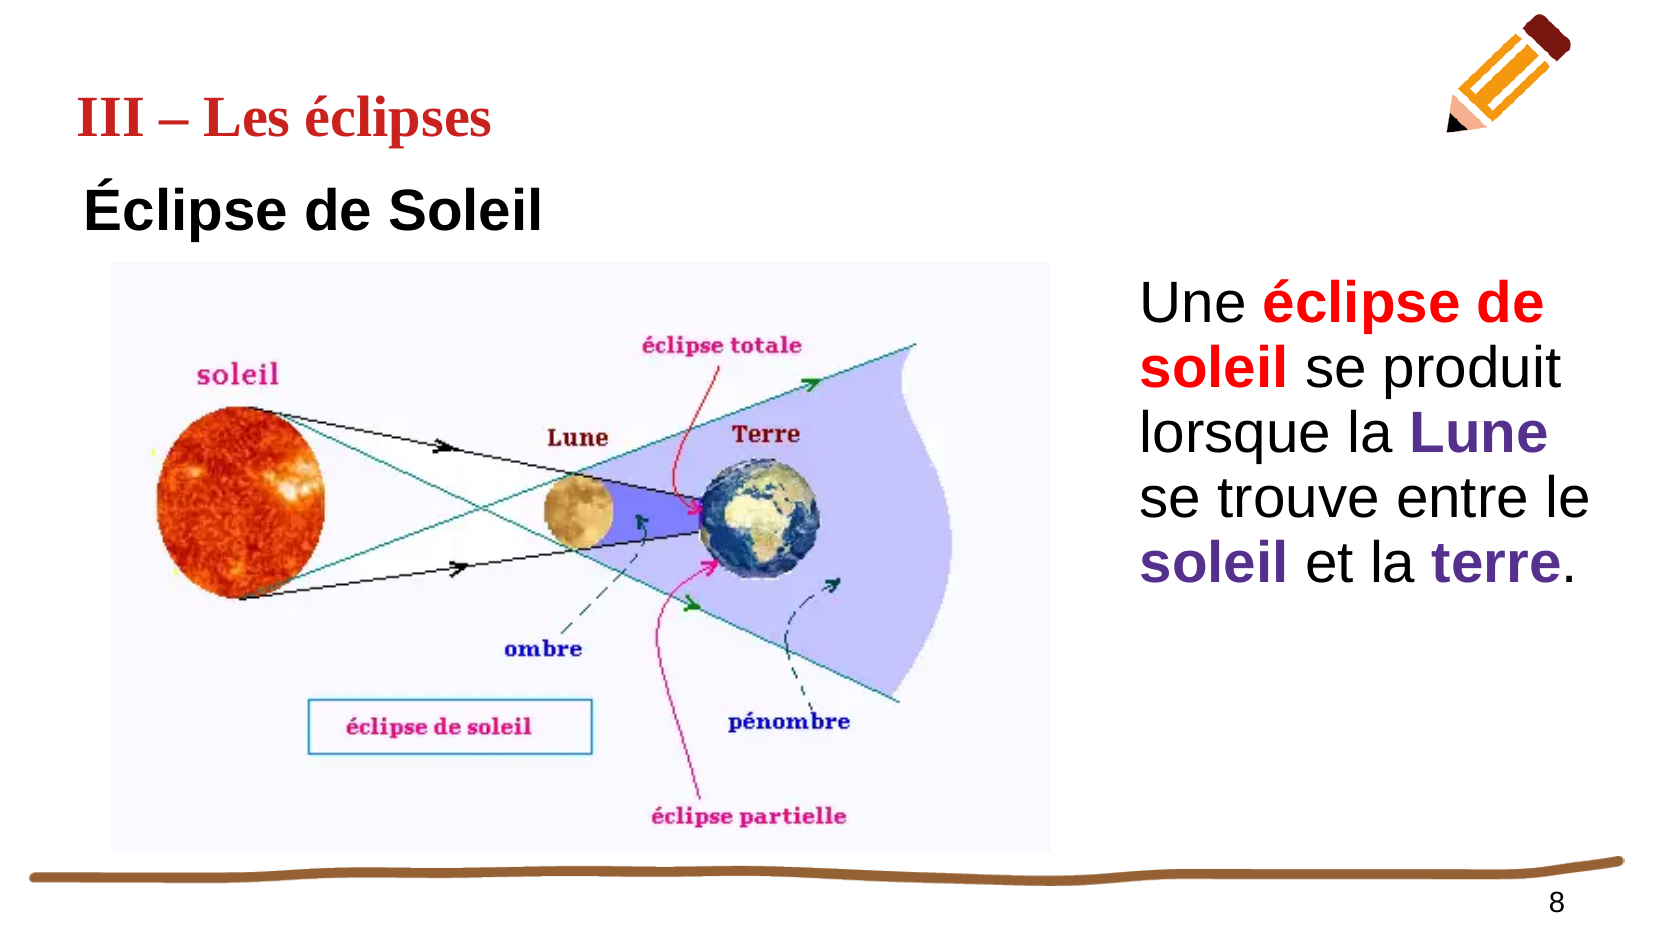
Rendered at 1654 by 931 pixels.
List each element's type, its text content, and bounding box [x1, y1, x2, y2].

picture [1446, 14, 1571, 133]
text_box Éclipse de Soleil [69, 169, 563, 263]
picture [29, 856, 1625, 886]
picture [111, 262, 1051, 852]
text_box Une éclipse de soleil se produit lorsque la Lune se trouve entre le soleil et la terre. [1125, 262, 1613, 603]
title III – Les éclipses [76, 64, 1436, 169]
